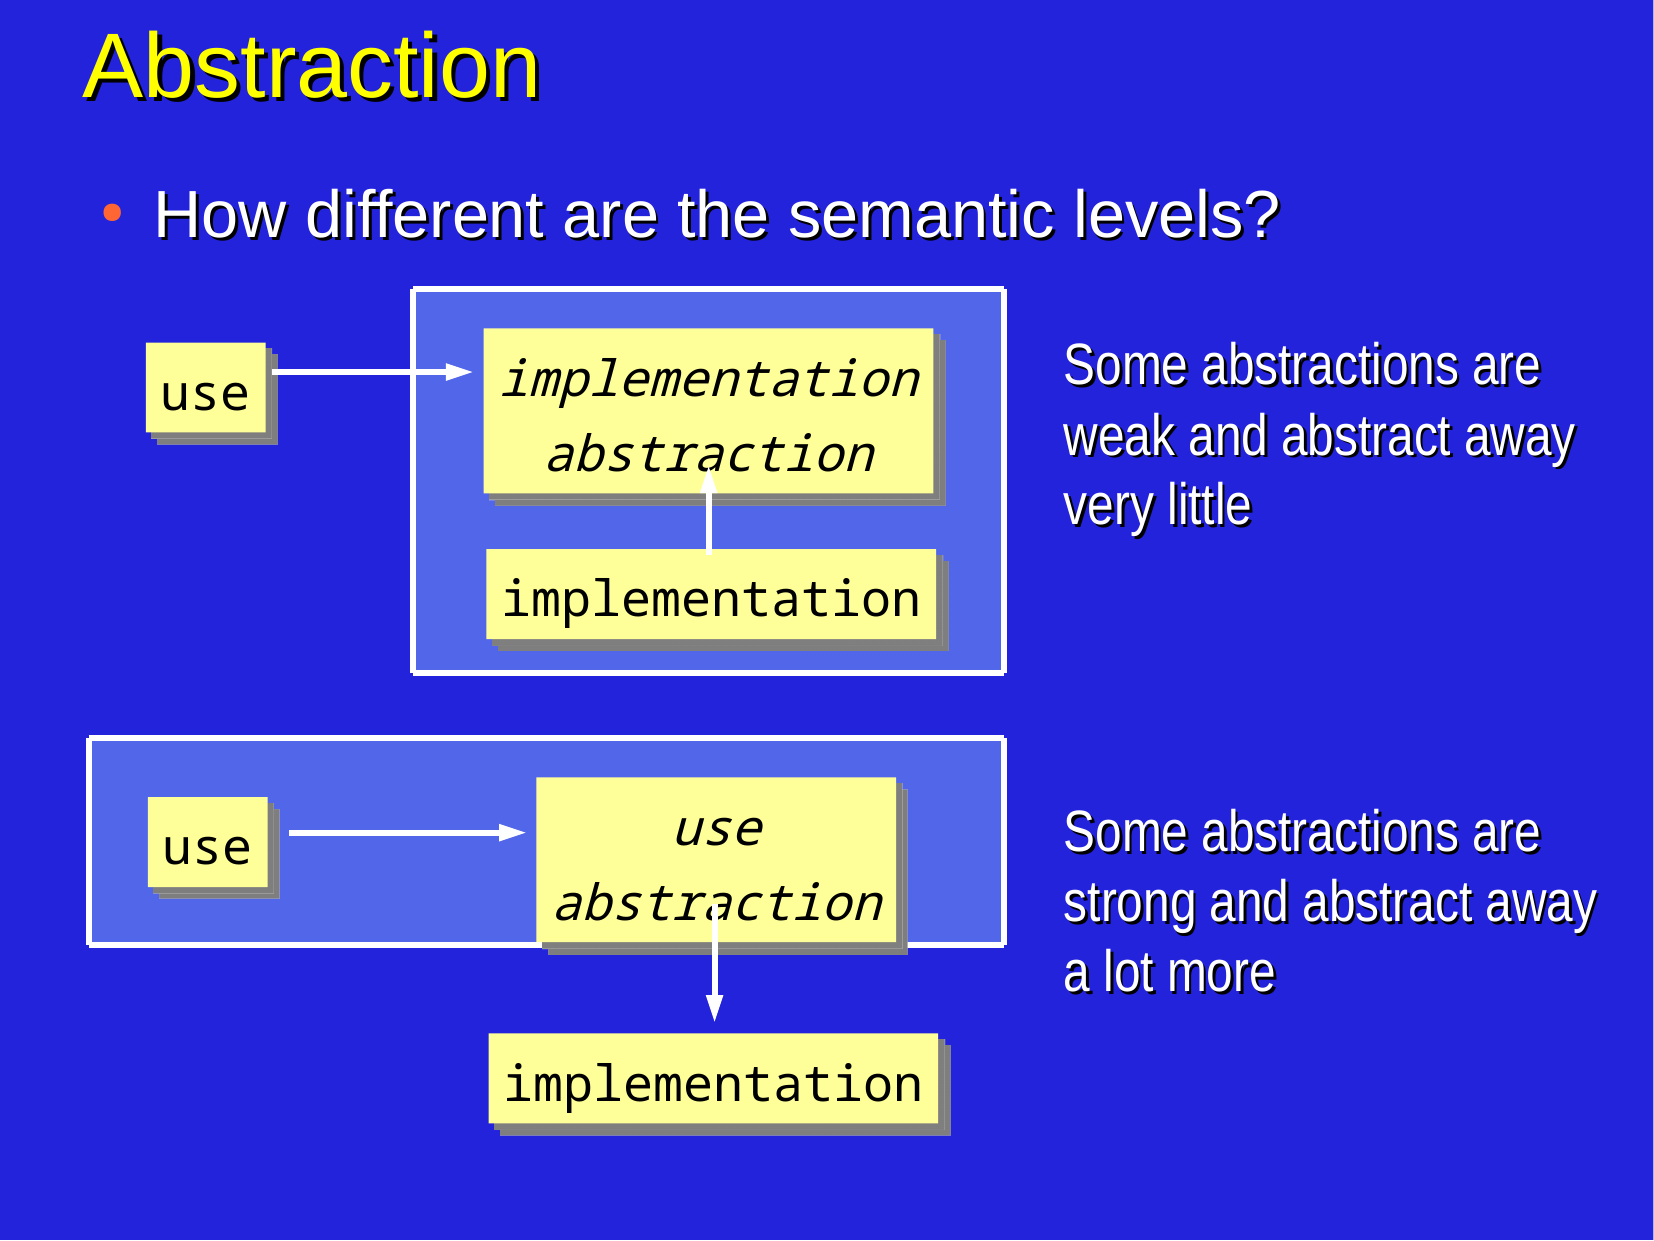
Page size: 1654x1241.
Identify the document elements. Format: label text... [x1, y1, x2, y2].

title Abstraction [82, 2, 1571, 130]
text_box [413, 289, 1004, 674]
text_box Some abstractions are weak and abstract away very little [1049, 318, 1595, 545]
text_box use [147, 797, 268, 888]
text_box implementation abstraction [483, 328, 934, 494]
text_box Some abstractions are strong and abstract away a lot more [1049, 785, 1625, 1011]
text_box implementation [486, 549, 937, 640]
list How different are the semantic levels? [82, 177, 1571, 1182]
text_box implementation [488, 1033, 939, 1124]
text_box use [145, 342, 266, 433]
text_box [88, 738, 1004, 945]
text_box use abstraction [536, 777, 897, 943]
